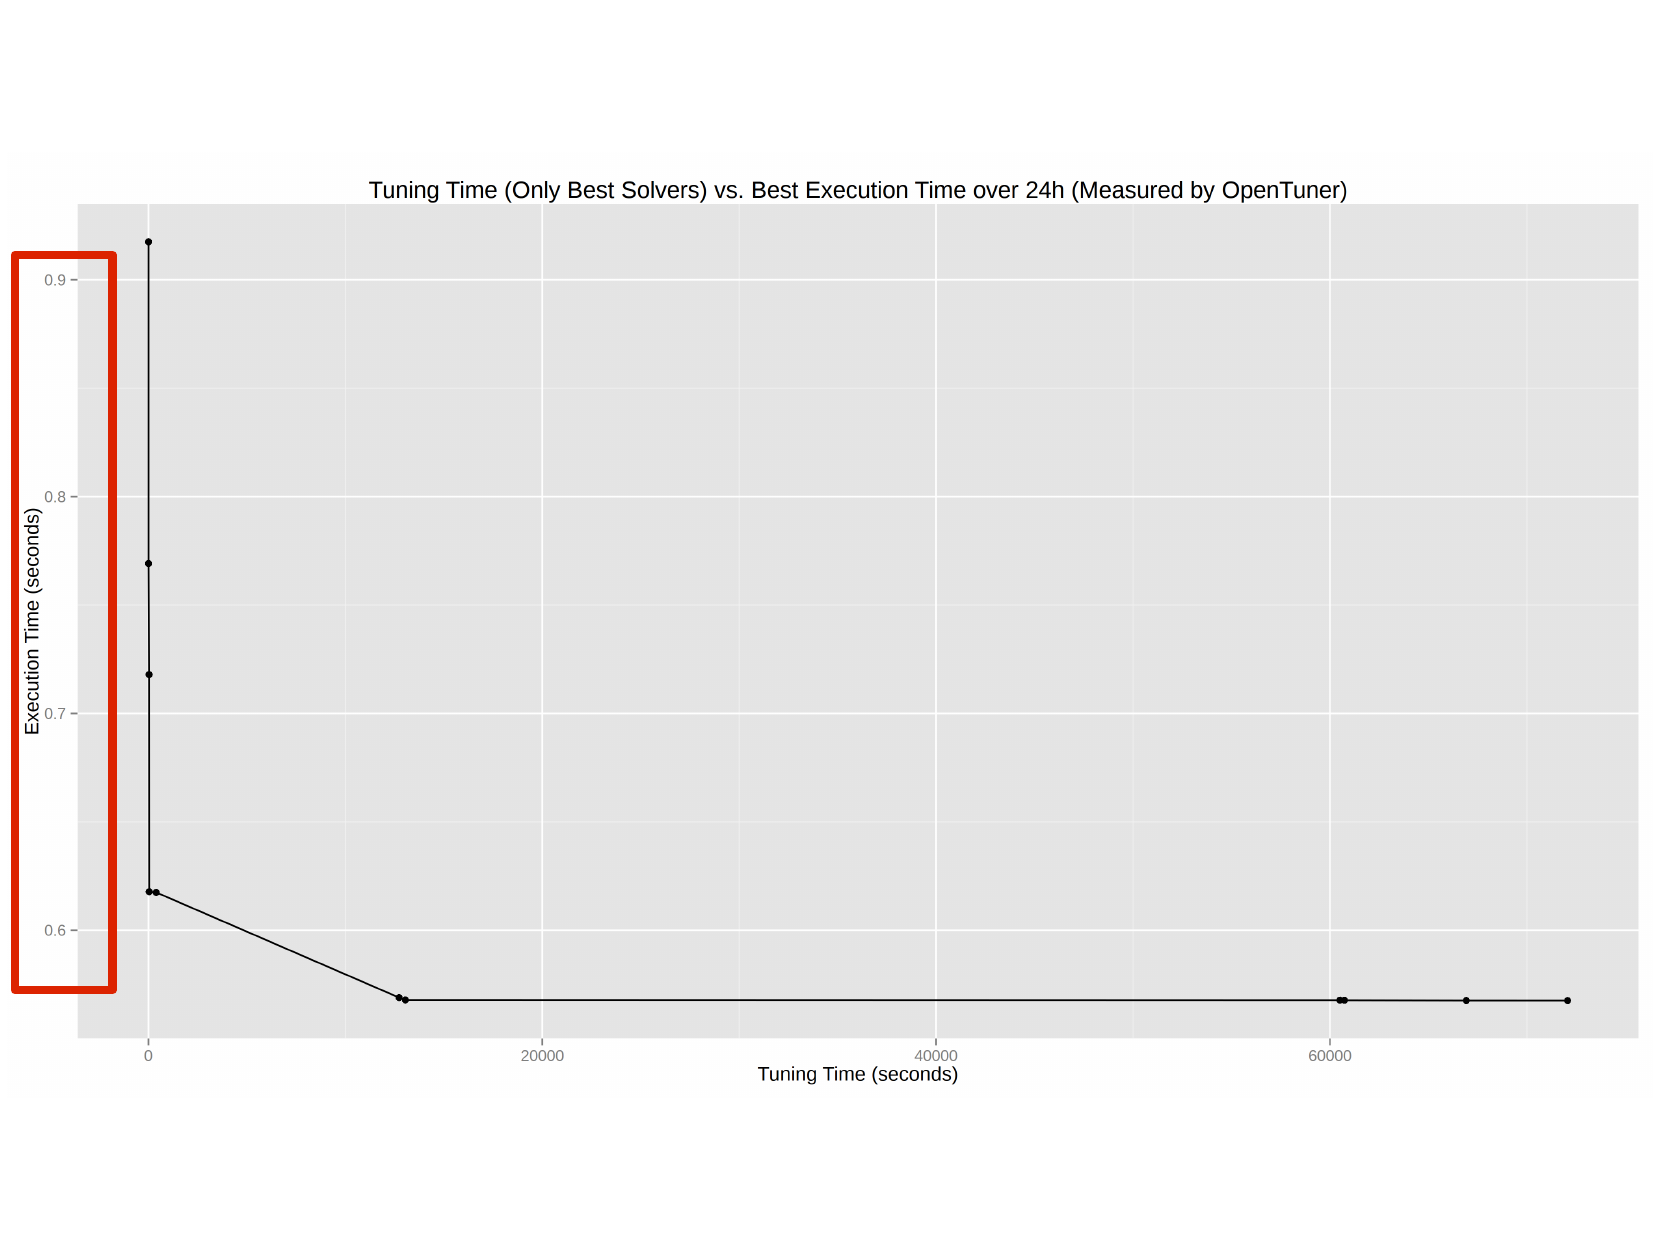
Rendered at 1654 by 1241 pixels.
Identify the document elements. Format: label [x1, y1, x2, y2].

picture [7, 152, 1654, 1098]
